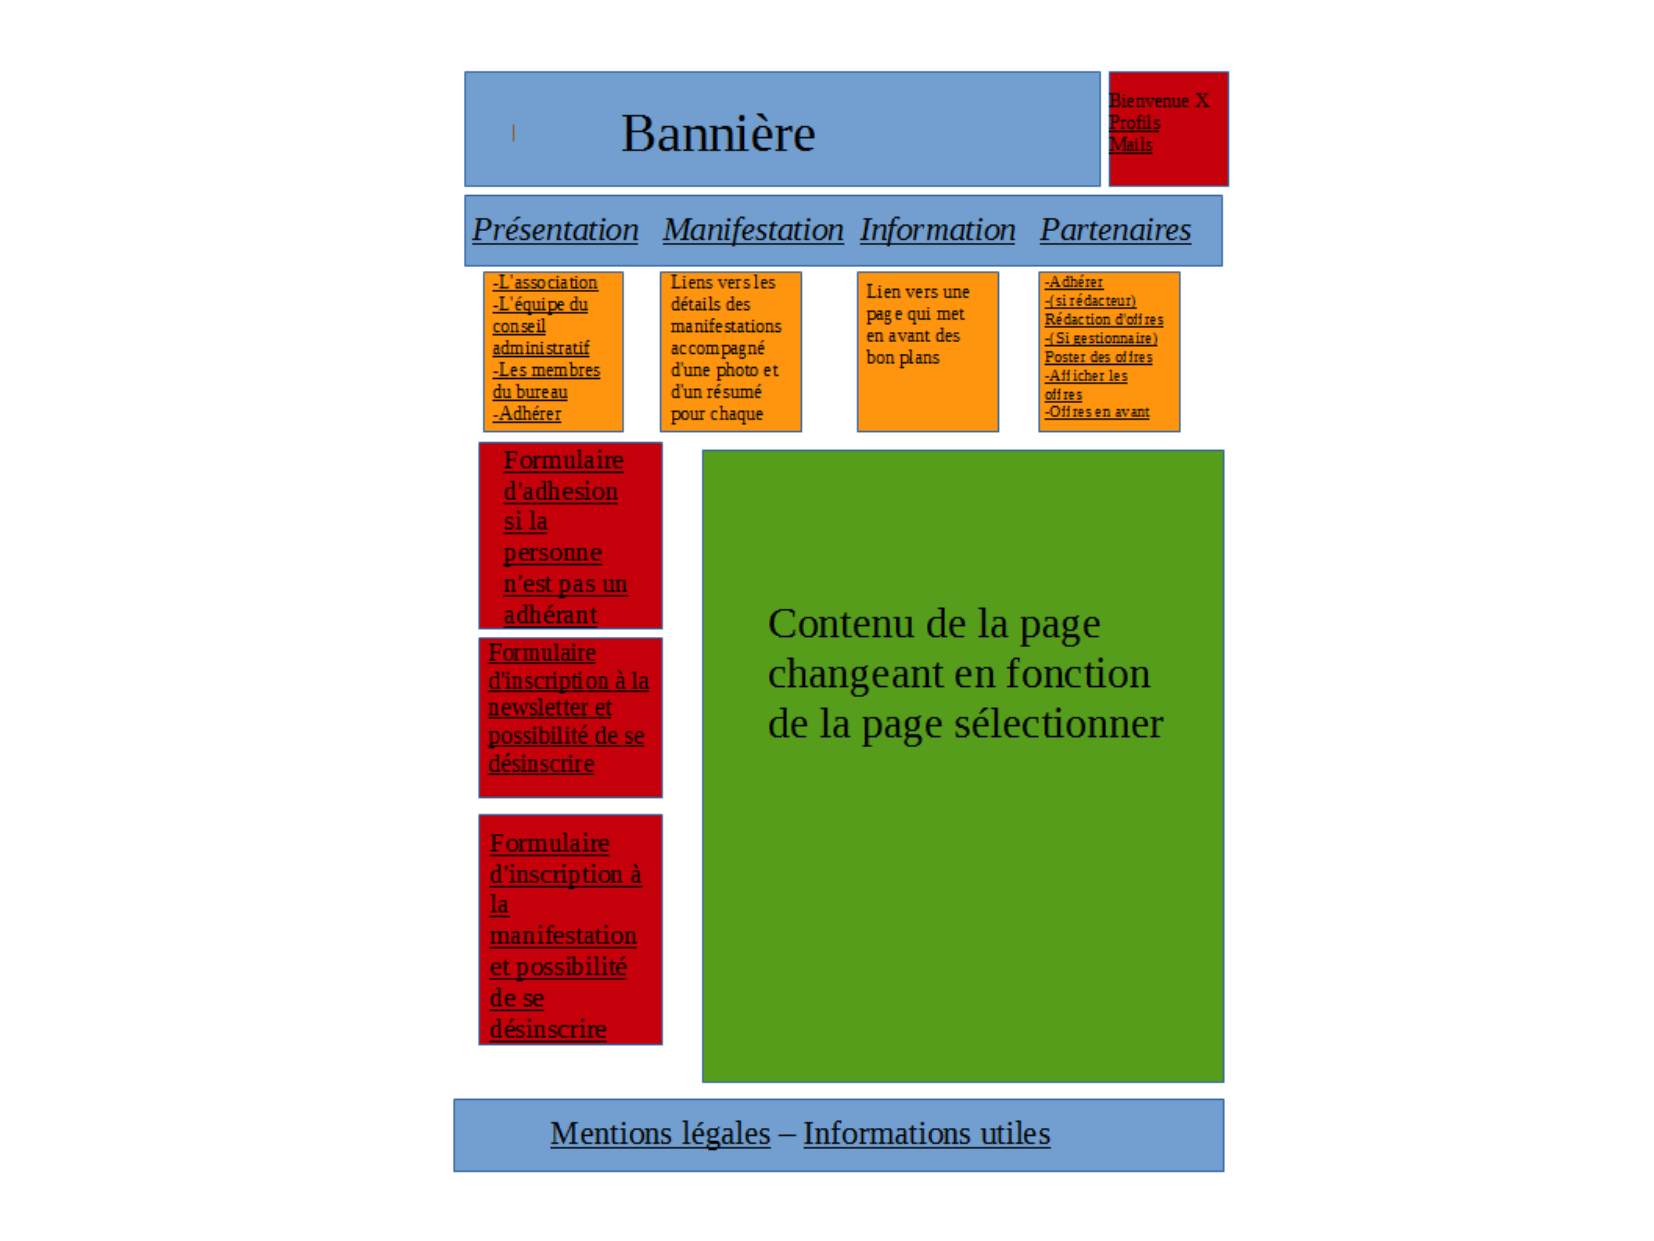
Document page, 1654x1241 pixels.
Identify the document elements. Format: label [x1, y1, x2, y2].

picture [438, 48, 1242, 1188]
